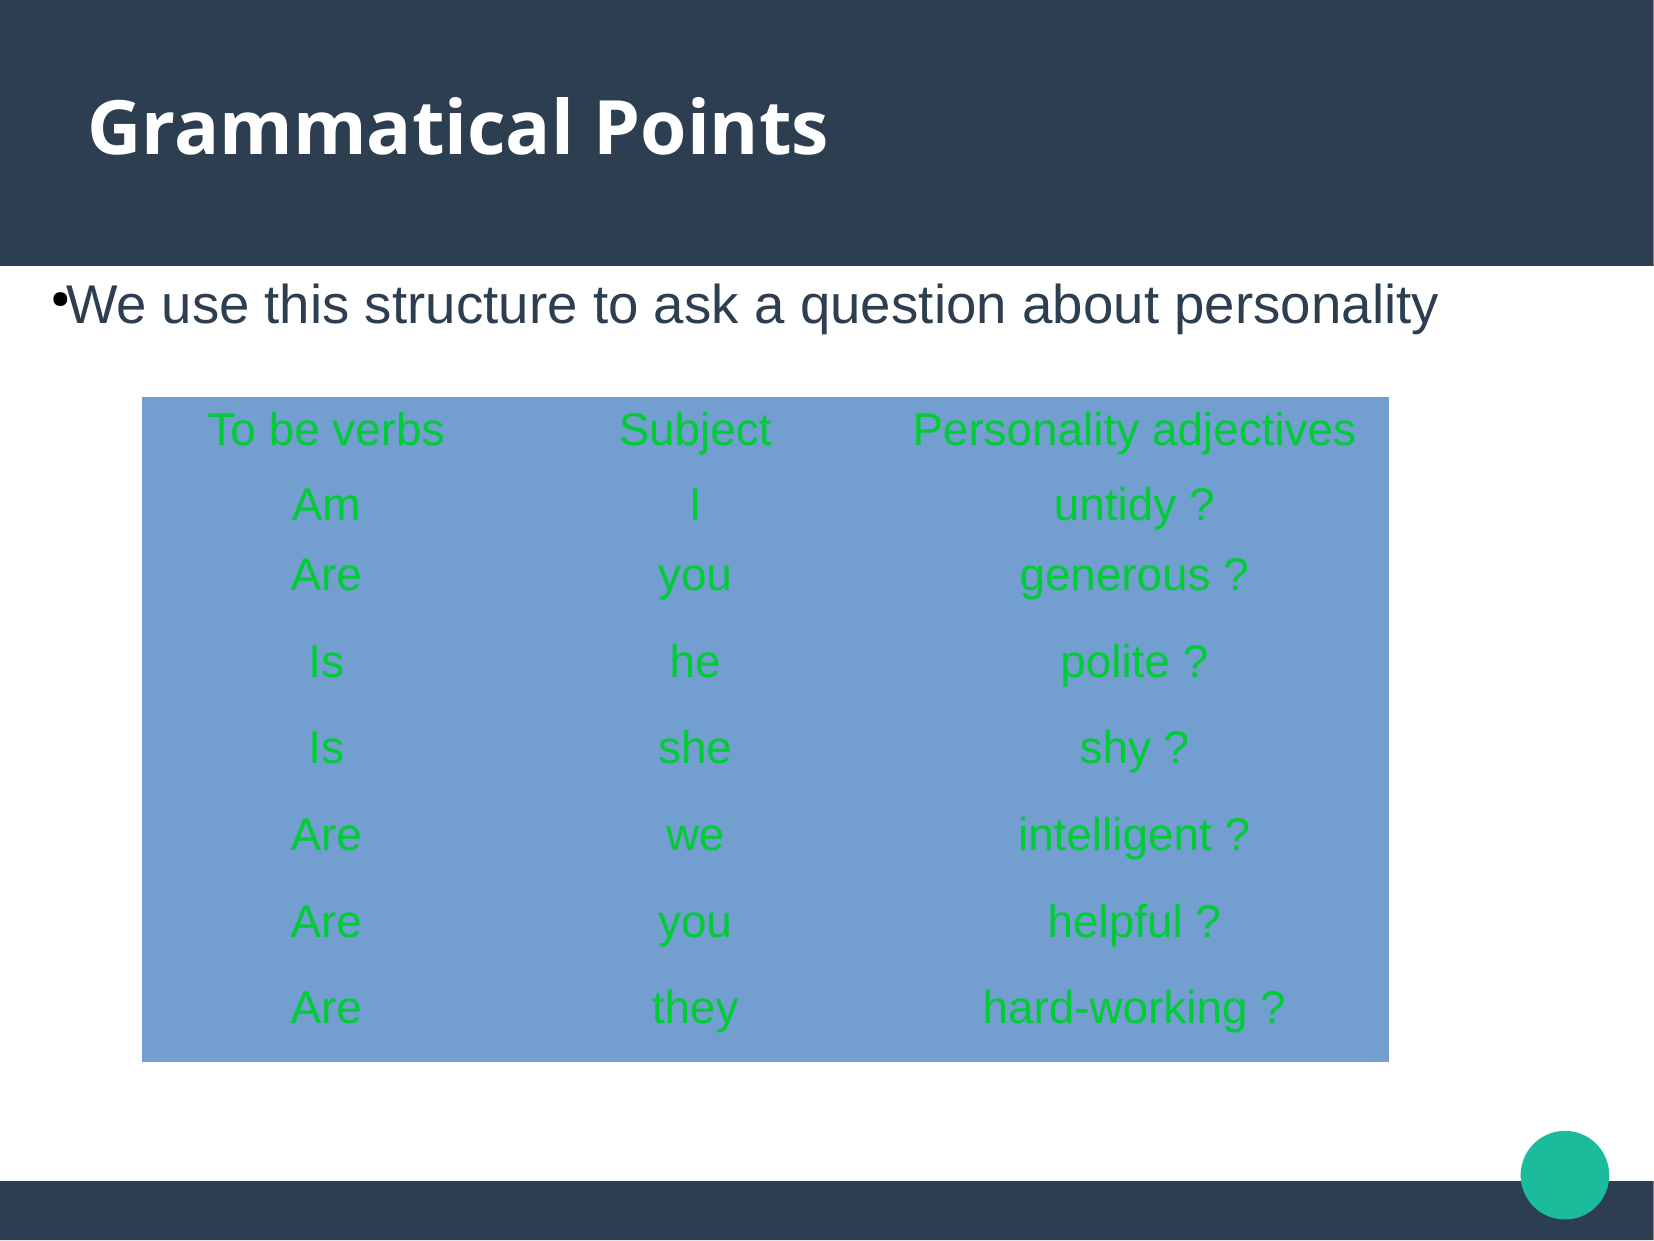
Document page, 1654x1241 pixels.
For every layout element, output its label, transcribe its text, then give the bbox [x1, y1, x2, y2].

table_cell Is [142, 715, 511, 801]
table_cell he [511, 628, 880, 715]
table_header Subject [511, 397, 880, 472]
table_cell you [511, 888, 880, 975]
list We use this structure to ask a question about personality [50, 268, 1654, 378]
table_cell hard-working ? [880, 975, 1389, 1062]
table_cell they [511, 975, 880, 1062]
table_cell polite ? [880, 628, 1389, 715]
table_cell intelligent ? [880, 801, 1389, 888]
table_cell helpful ? [880, 888, 1389, 975]
text_box Grammatical Points [87, 21, 1576, 229]
table_cell Are [142, 801, 511, 888]
table_cell untidy ? [880, 472, 1389, 541]
table_cell Is [142, 628, 511, 715]
table_cell Are [142, 541, 511, 628]
table_cell you [511, 541, 880, 628]
table_cell we [511, 801, 880, 888]
table_cell Are [142, 975, 511, 1062]
table_cell I [511, 472, 880, 541]
table_cell Are [142, 888, 511, 975]
table_cell shy ? [880, 715, 1389, 801]
table_header Personality adjectives [880, 397, 1389, 472]
table_cell generous ? [880, 541, 1389, 628]
table_header To be verbs [142, 397, 511, 472]
table_cell Am [142, 472, 511, 541]
table_cell she [511, 715, 880, 801]
